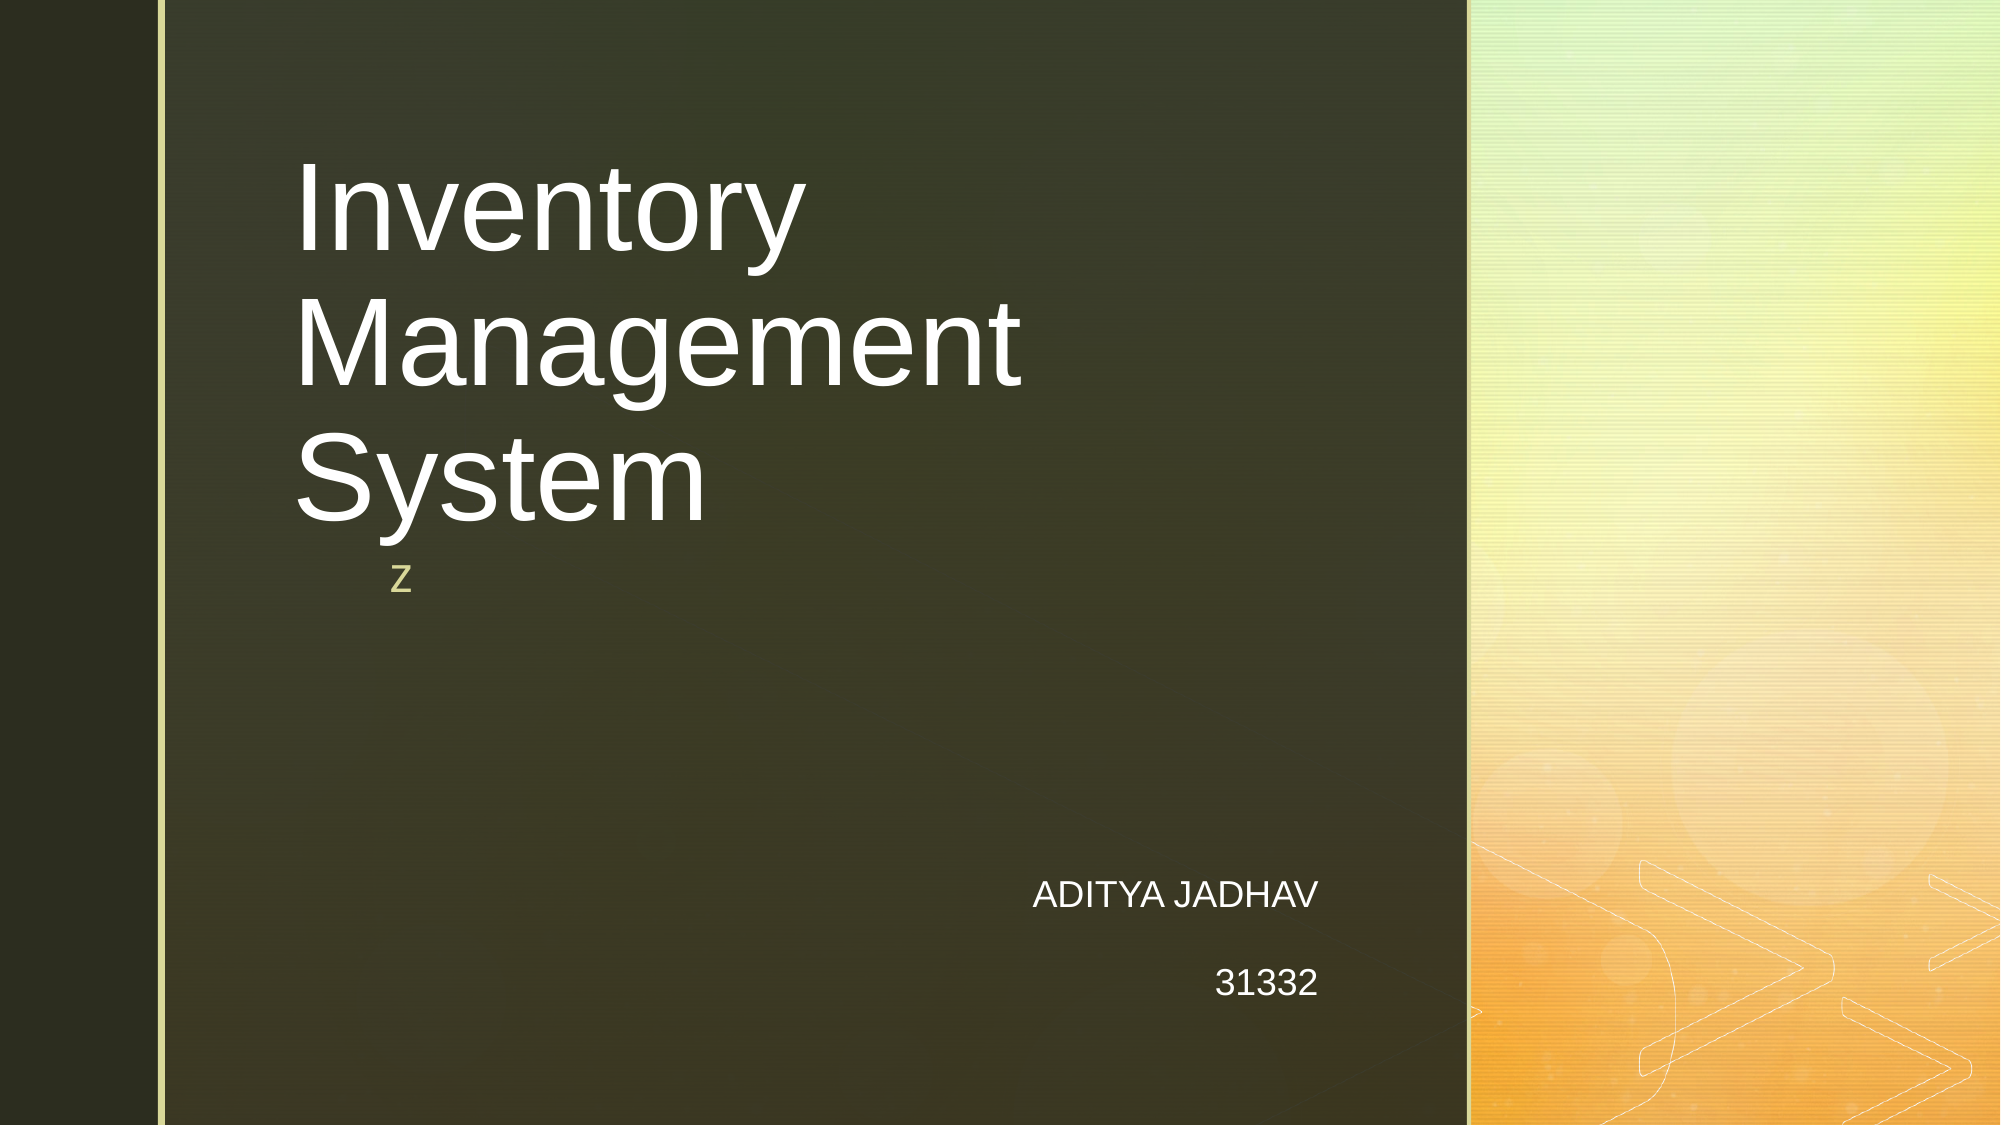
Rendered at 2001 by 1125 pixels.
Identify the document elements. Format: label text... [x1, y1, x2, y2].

subtitle ADITYA JADHAV 31332 [748, 835, 1334, 1011]
picture [1472, 0, 2001, 1125]
title Inventory Management System [277, 134, 1334, 770]
